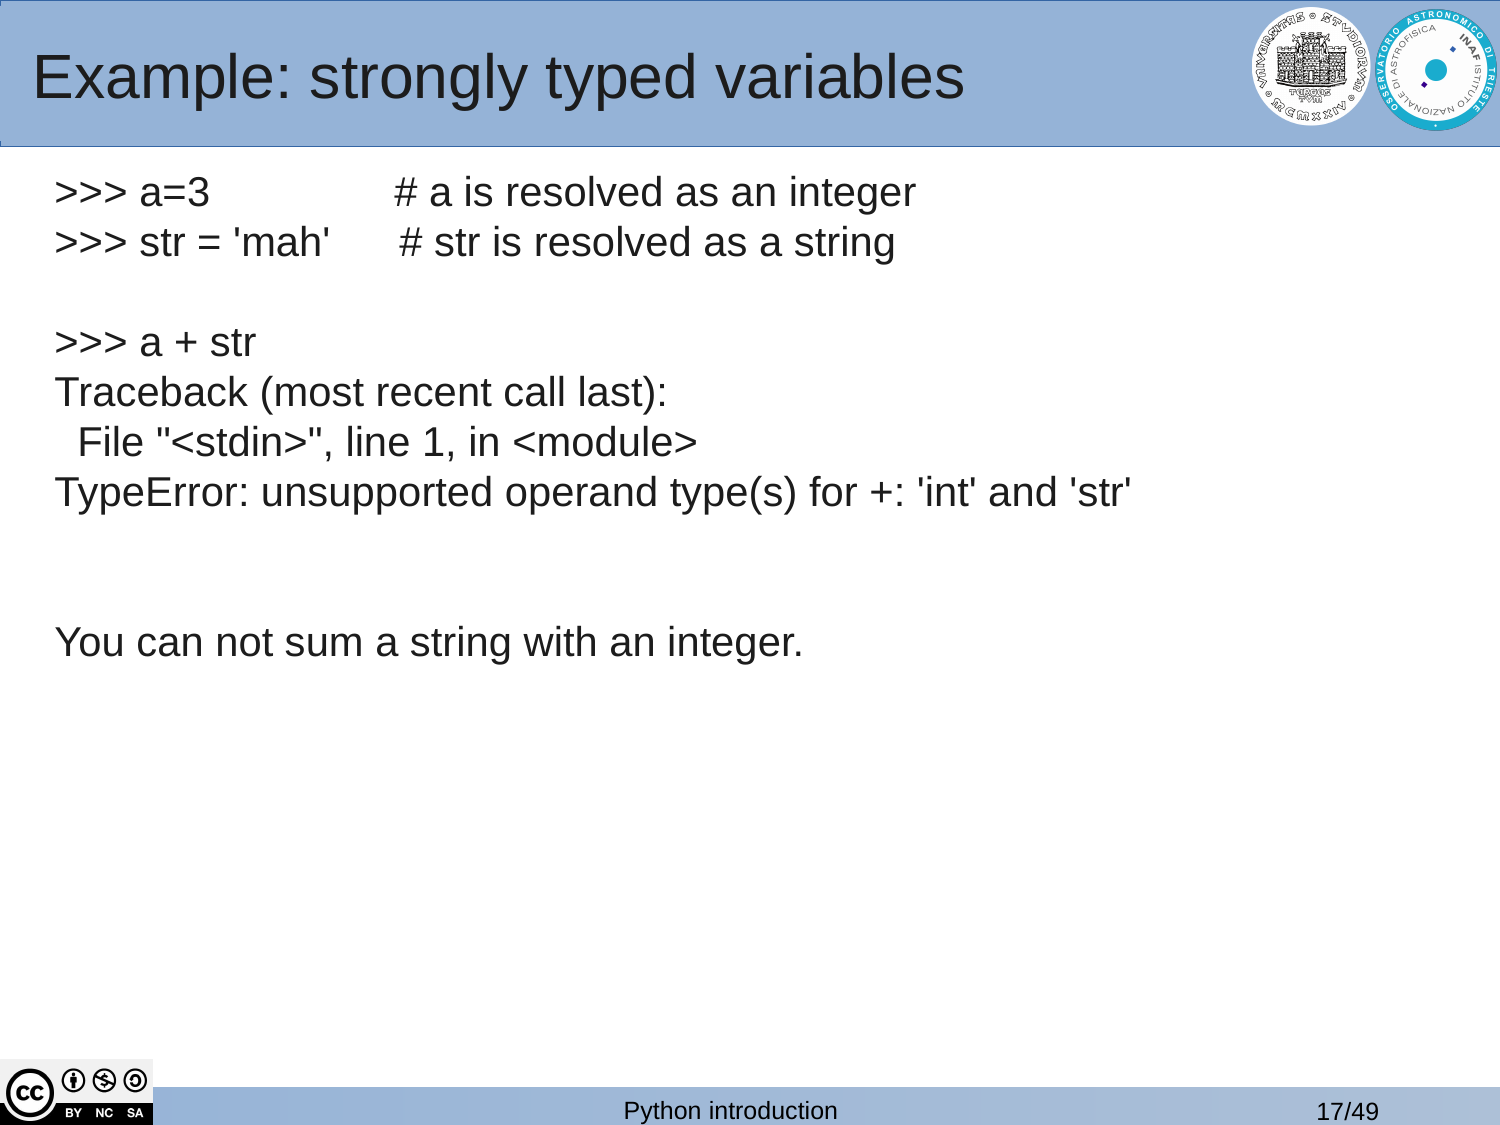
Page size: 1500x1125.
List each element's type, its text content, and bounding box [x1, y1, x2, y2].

picture [1252, 0, 1500, 156]
picture [0, 1059, 153, 1125]
text_box Example: strongly typed variables [0, 5, 1243, 141]
list >>> a=3 # a is resolved as an integer >>> str = 'mah' # str is resolved as a string >>> a + str Traceback (most recent call last): File "<stdin>", line 1, in <module> TypeError: unsupported operand type(s) for +: 'int' and 'str' You can not sum a string with an integer. [39, 156, 1473, 1072]
